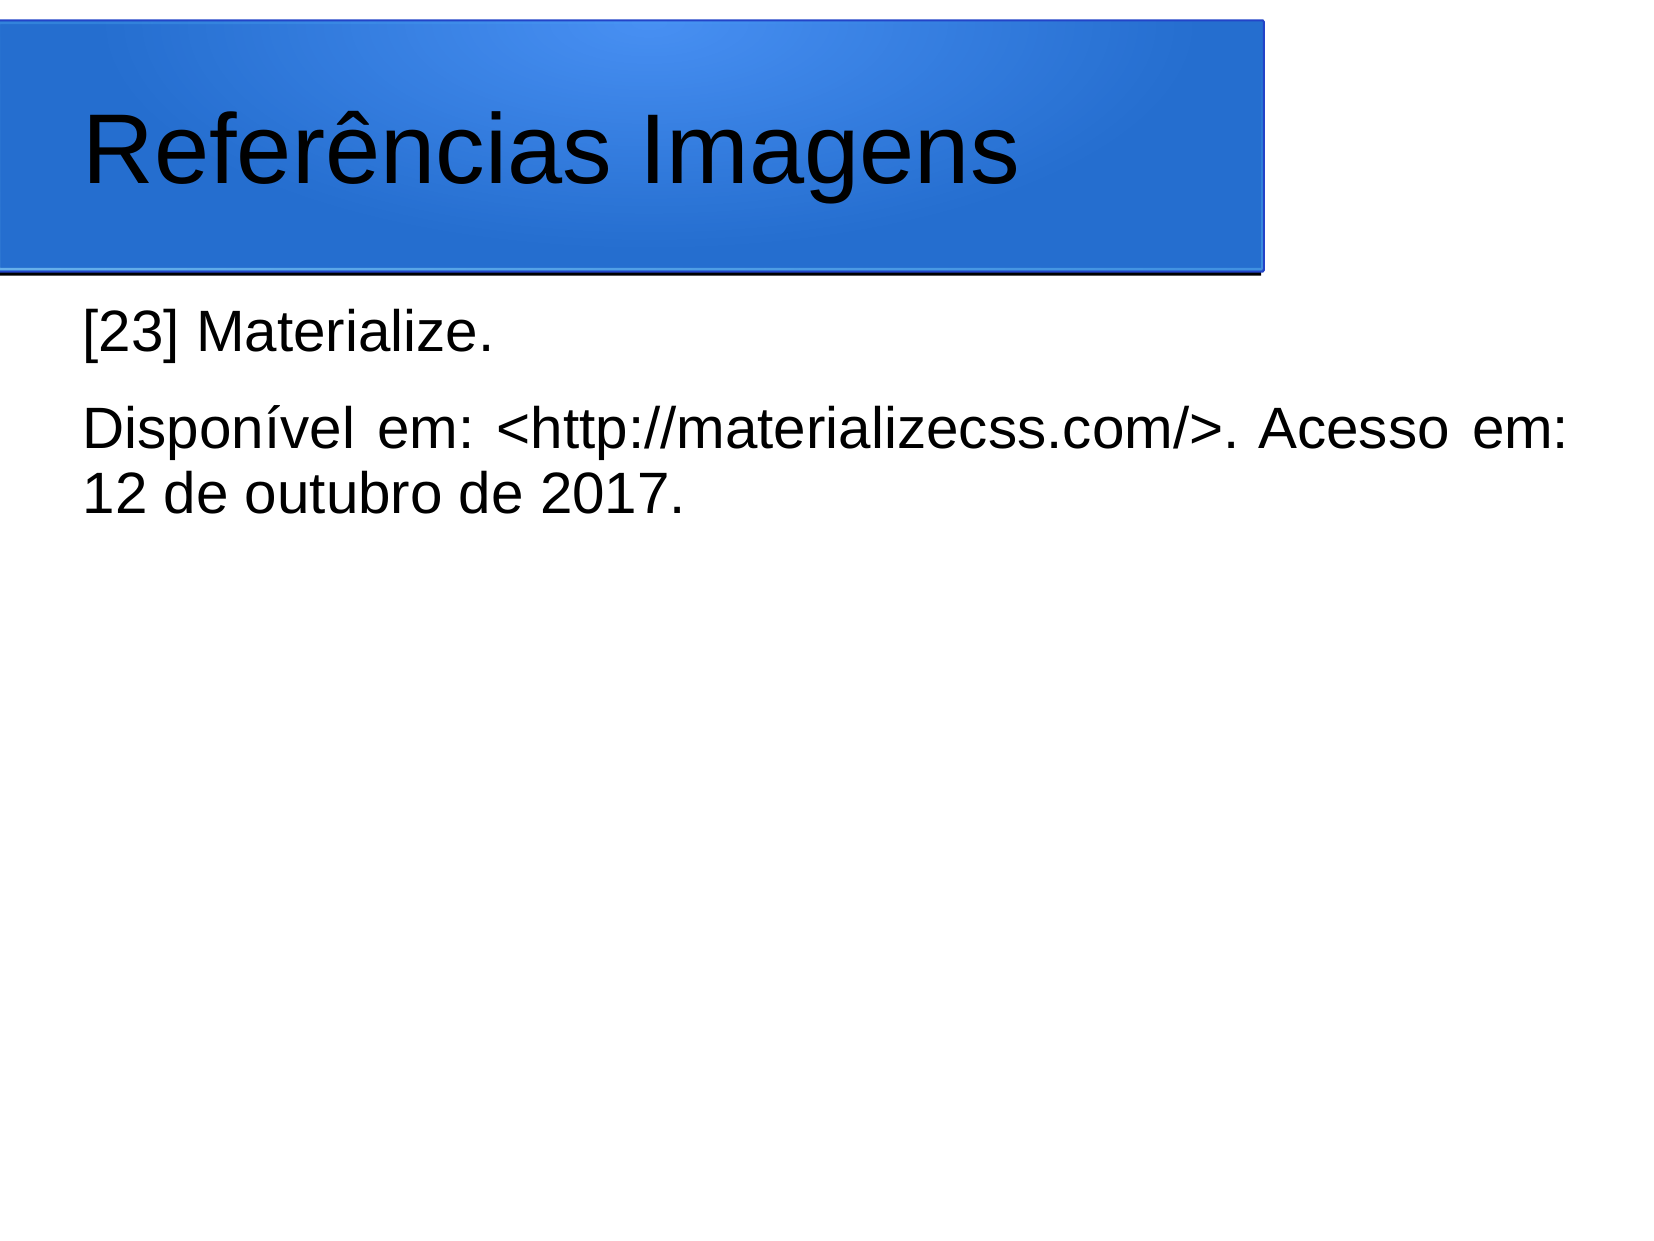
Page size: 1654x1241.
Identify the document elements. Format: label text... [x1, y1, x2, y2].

title Referências Imagens [82, 47, 1235, 252]
list [23] Materialize. Disponível em: <http://materializecss.com/>. Acesso em: 12 de outubro de 2017. [82, 299, 1571, 1019]
